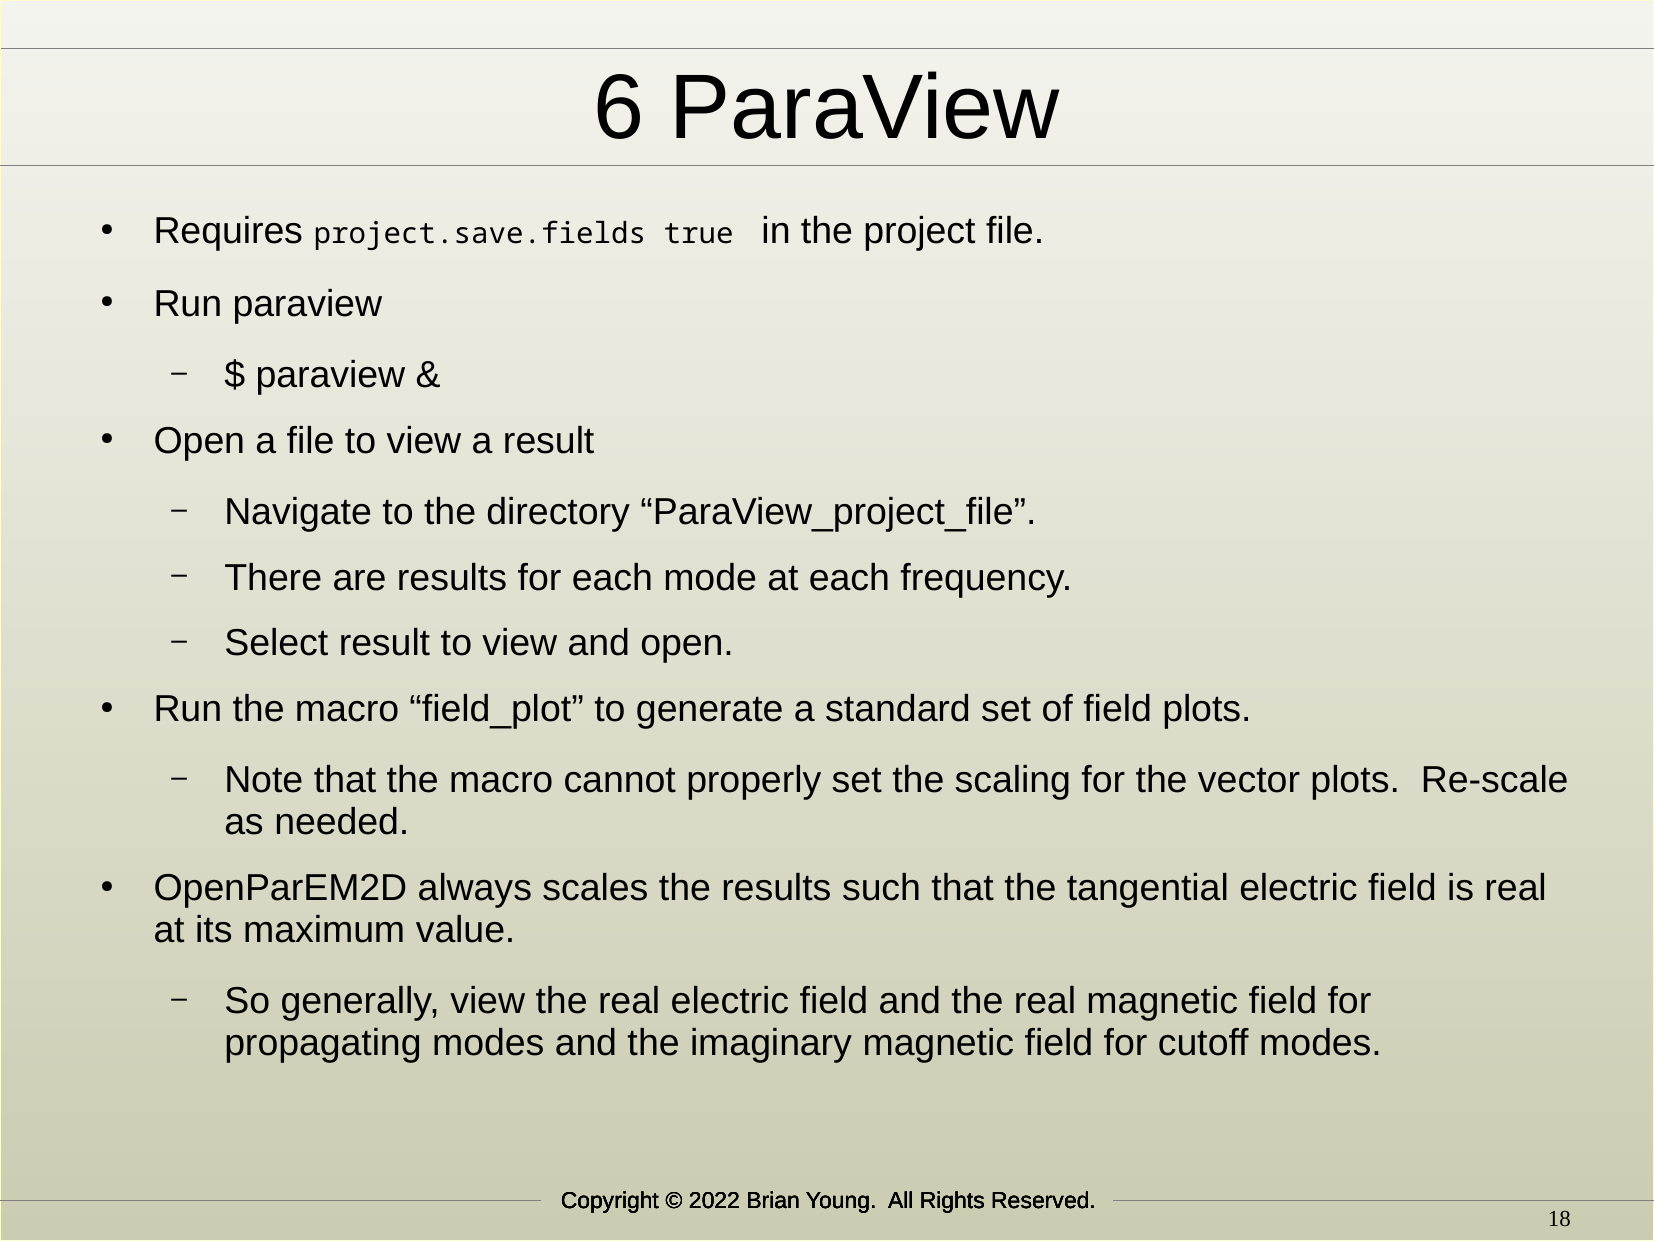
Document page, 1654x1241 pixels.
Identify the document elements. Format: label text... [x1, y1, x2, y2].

list Requires project.save.fields true in the project file. Run paraview $ paraview & Open a file to view a result Navigate to the directory “ParaView_project_file”. There are results for each mode at each frequency. Select result to view and open. Run the macro “field_plot” to generate a standard set of field plots. Note that the macro cannot properly set the scaling for the vector plots. Re-scale as needed. OpenParEM2D always scales the results such that the tangential electric field is real at its maximum value. So generally, view the real electric field and the real magnetic field for propagating modes and the imaginary magnetic field for cutoff modes. [82, 210, 1571, 1109]
title 6 ParaView [82, 49, 1571, 166]
